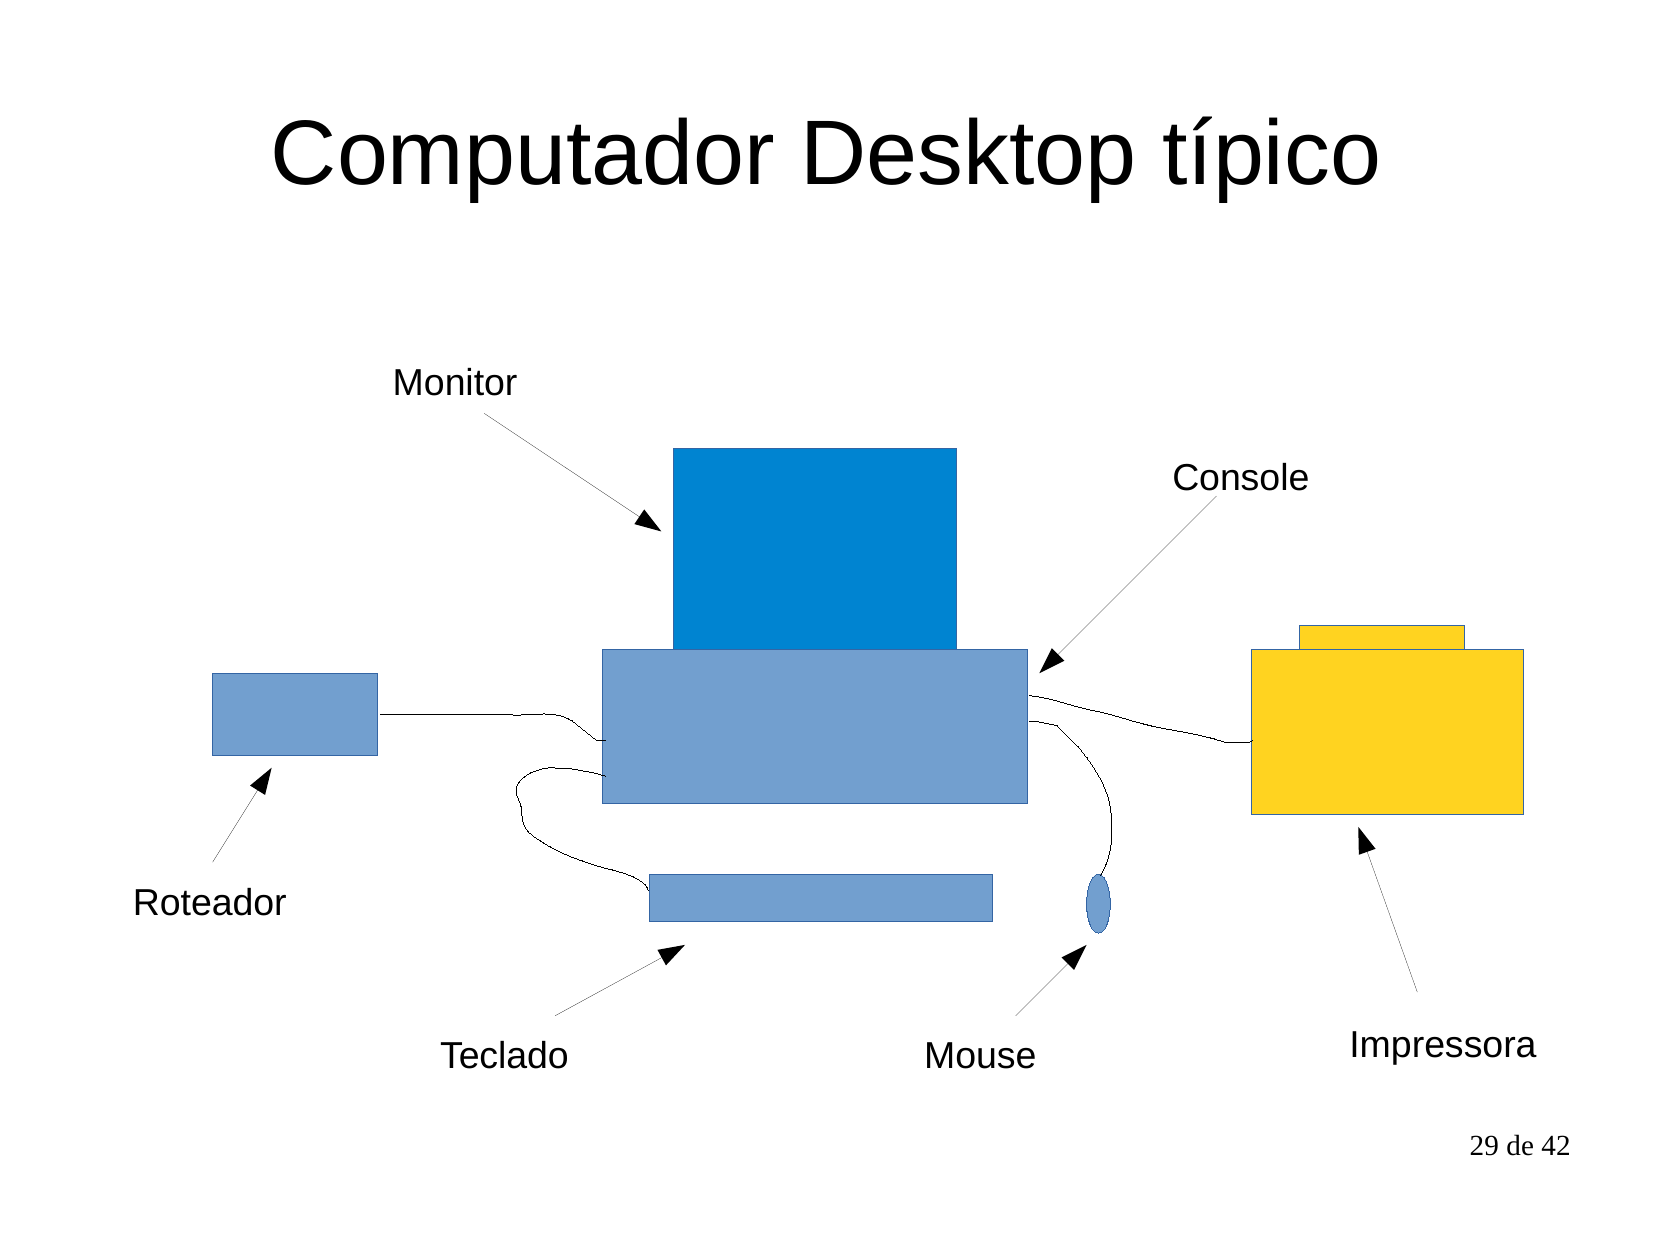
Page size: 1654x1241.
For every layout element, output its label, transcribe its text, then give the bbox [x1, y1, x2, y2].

text_box Impressora [1334, 1015, 1583, 1073]
text_box Monitor [377, 354, 615, 412]
text_box [1251, 625, 1524, 815]
text_box Console [1157, 448, 1382, 506]
title Computador Desktop típico [82, 49, 1571, 257]
text_box Mouse [909, 1027, 1146, 1085]
text_box Roteador [118, 874, 390, 931]
text_box [1086, 874, 1111, 934]
text_box [649, 874, 993, 922]
text_box Teclado [425, 1027, 697, 1085]
text_box [602, 448, 1028, 804]
text_box [212, 673, 378, 756]
